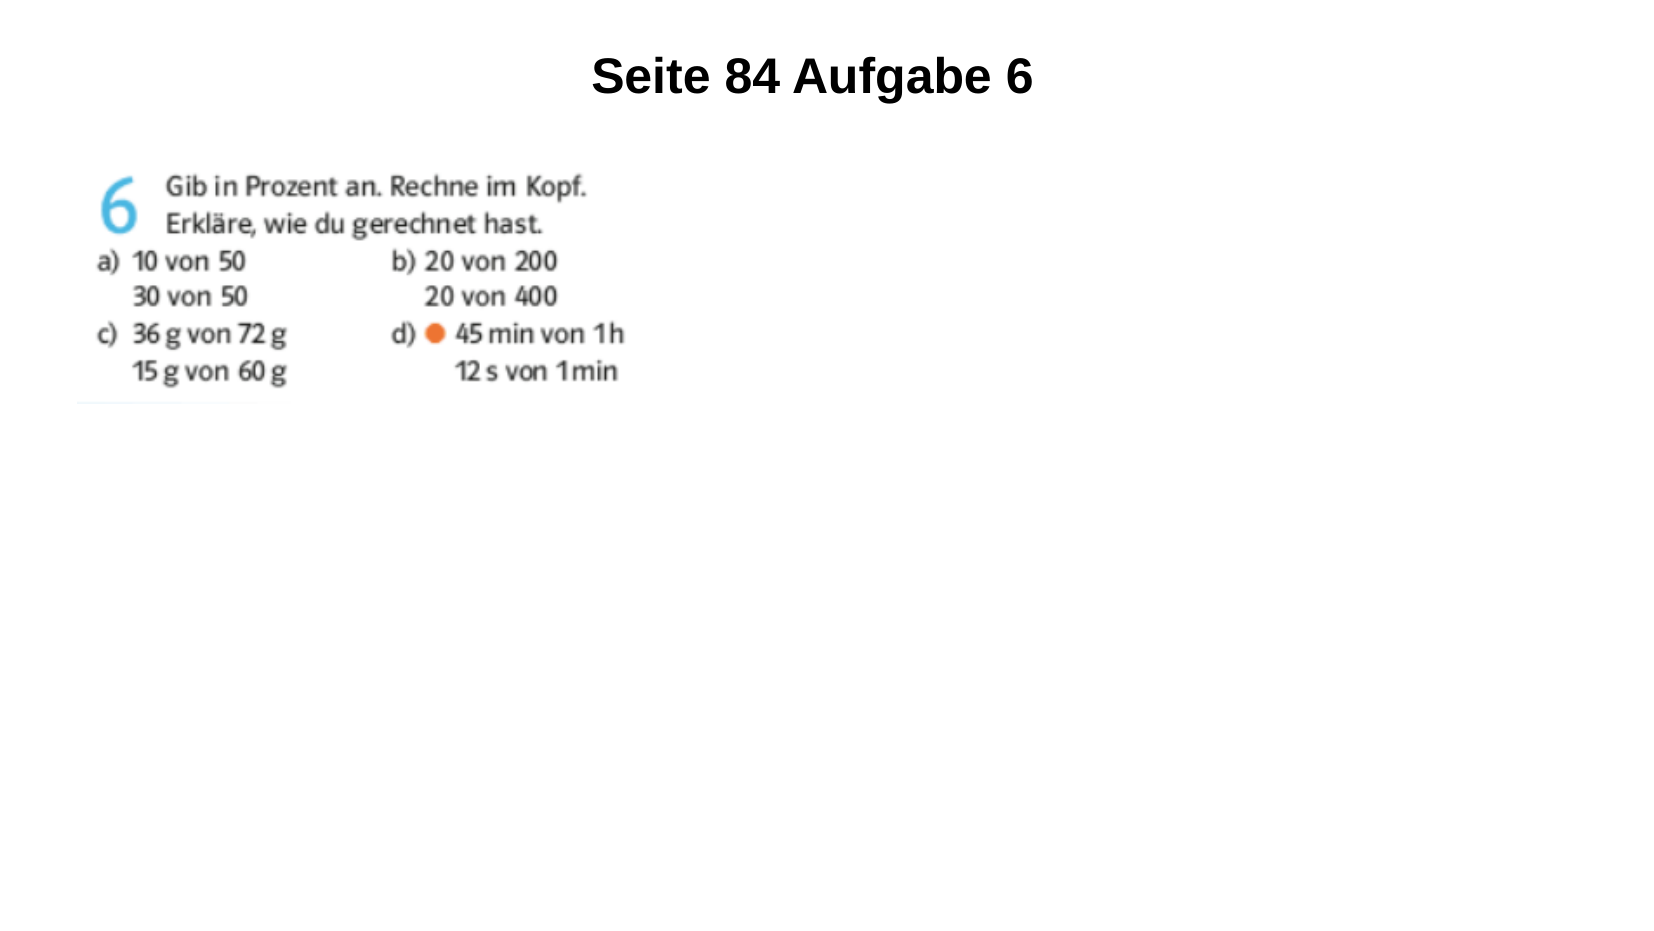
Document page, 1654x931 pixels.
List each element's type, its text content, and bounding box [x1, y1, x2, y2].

text_box Seite 84 Aufgabe 6 [77, 40, 1562, 112]
picture [77, 152, 657, 404]
